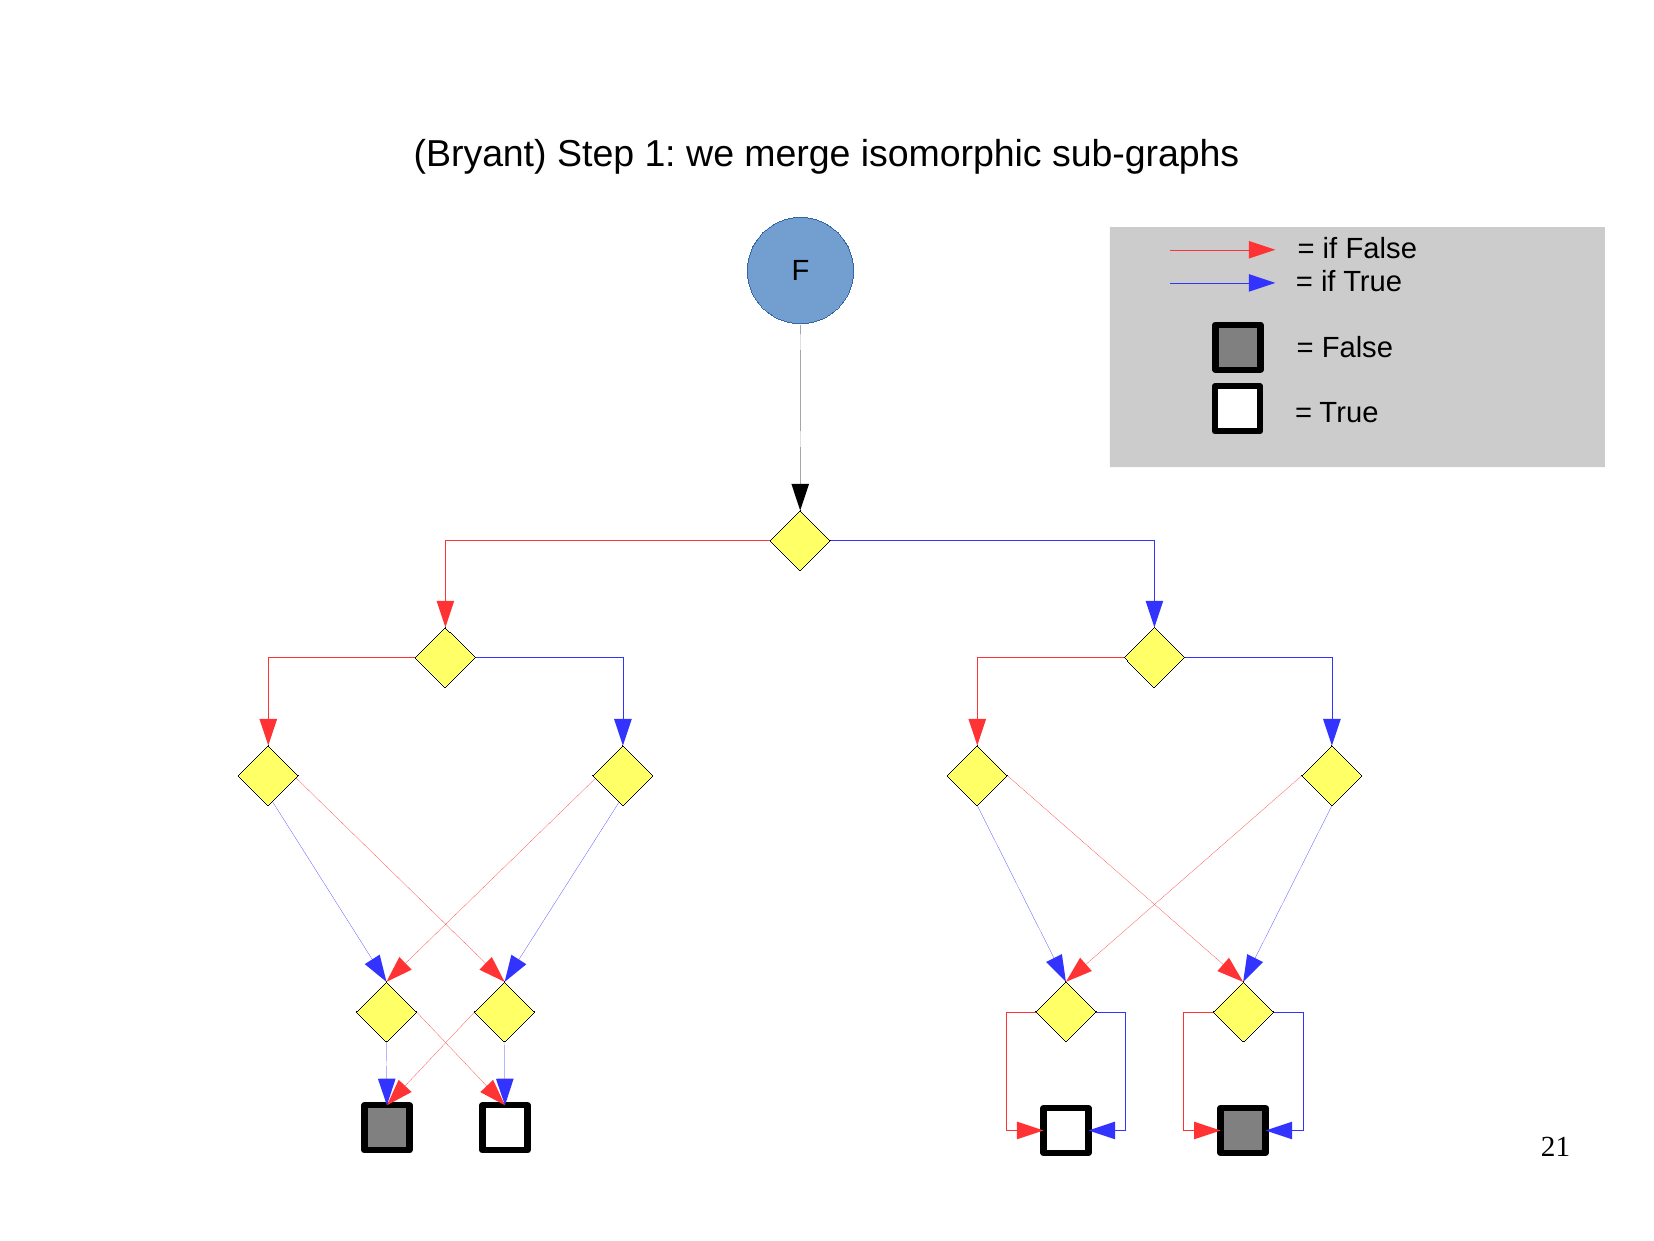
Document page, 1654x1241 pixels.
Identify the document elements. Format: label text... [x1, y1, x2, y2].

text_box [1215, 324, 1261, 370]
text_box [1215, 386, 1261, 432]
text_box = if False = if True = False = True [1109, 227, 1605, 468]
text_box [238, 745, 299, 806]
text_box [1124, 627, 1185, 688]
text_box [1043, 1107, 1089, 1153]
text_box [1301, 745, 1362, 806]
text_box [356, 981, 417, 1042]
title (Bryant) Step 1: we merge isomorphic sub-graphs [82, 49, 1571, 257]
text_box [592, 745, 653, 806]
text_box [947, 745, 1008, 806]
text_box [364, 1105, 410, 1151]
text_box F [747, 257, 854, 324]
text_box [770, 510, 831, 571]
text_box [415, 627, 476, 688]
text_box [474, 981, 535, 1042]
text_box [1220, 1107, 1266, 1153]
text_box [1035, 981, 1097, 1042]
text_box [482, 1105, 528, 1151]
text_box [1213, 981, 1274, 1042]
